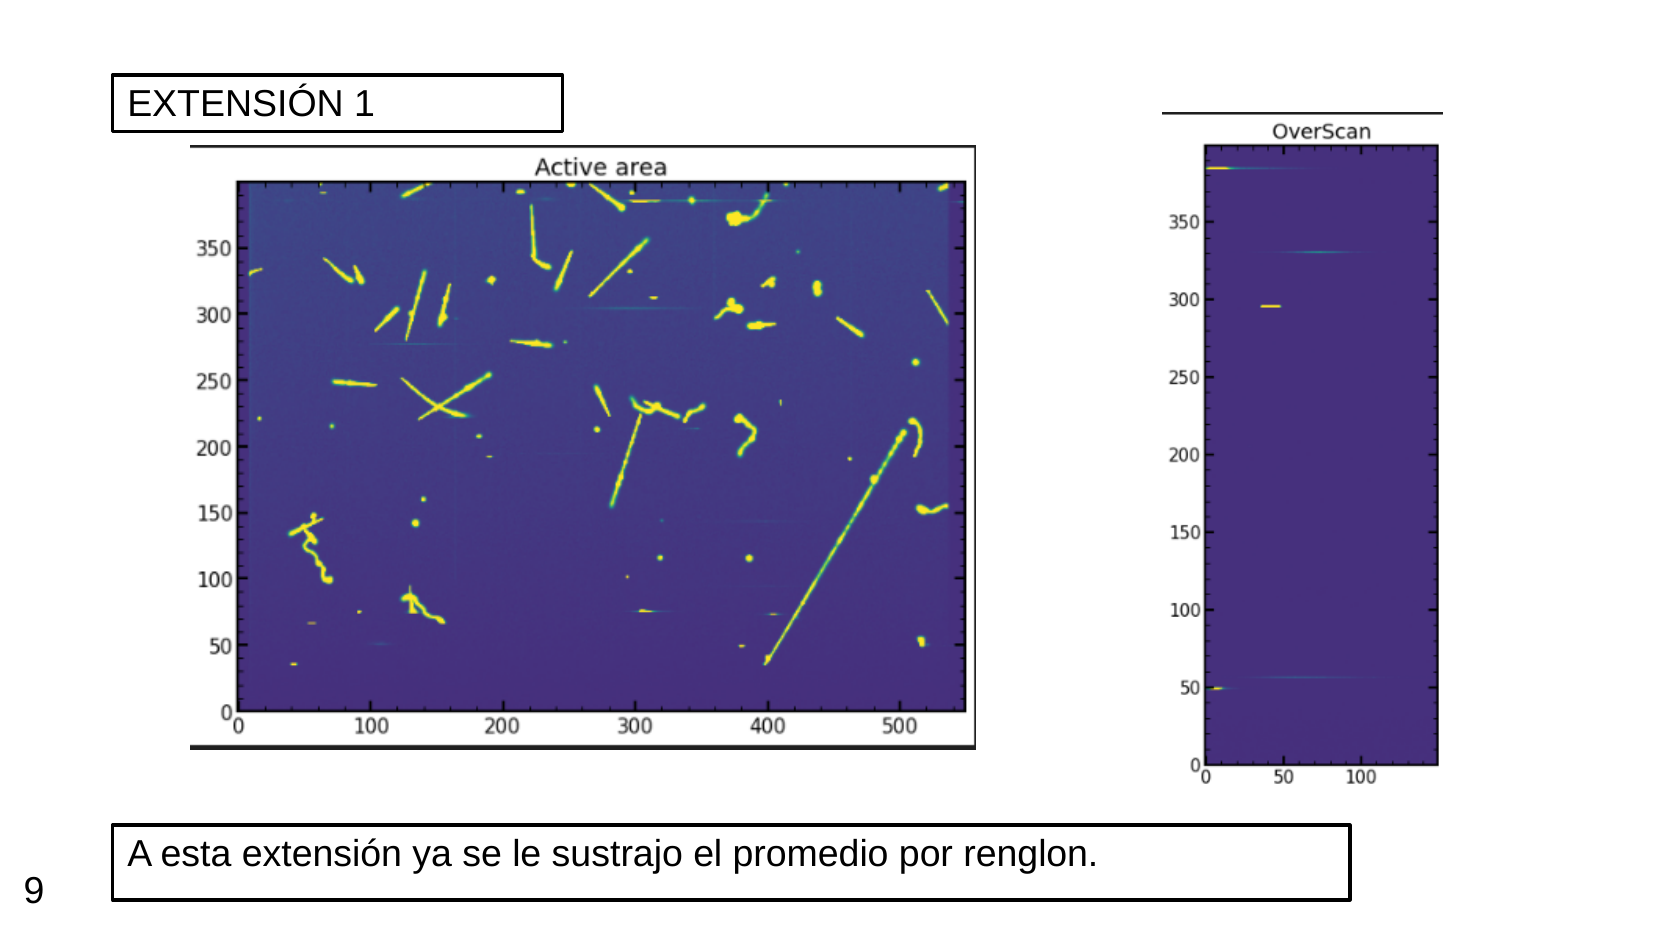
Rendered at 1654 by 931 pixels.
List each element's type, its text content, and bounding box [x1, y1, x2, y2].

picture [190, 145, 976, 751]
text_box <number> [8, 862, 638, 931]
picture [1162, 112, 1443, 788]
text_box EXTENSIÓN 1 [112, 75, 563, 132]
text_box A esta extensión ya se le sustrajo el promedio por renglon. [112, 825, 1351, 901]
